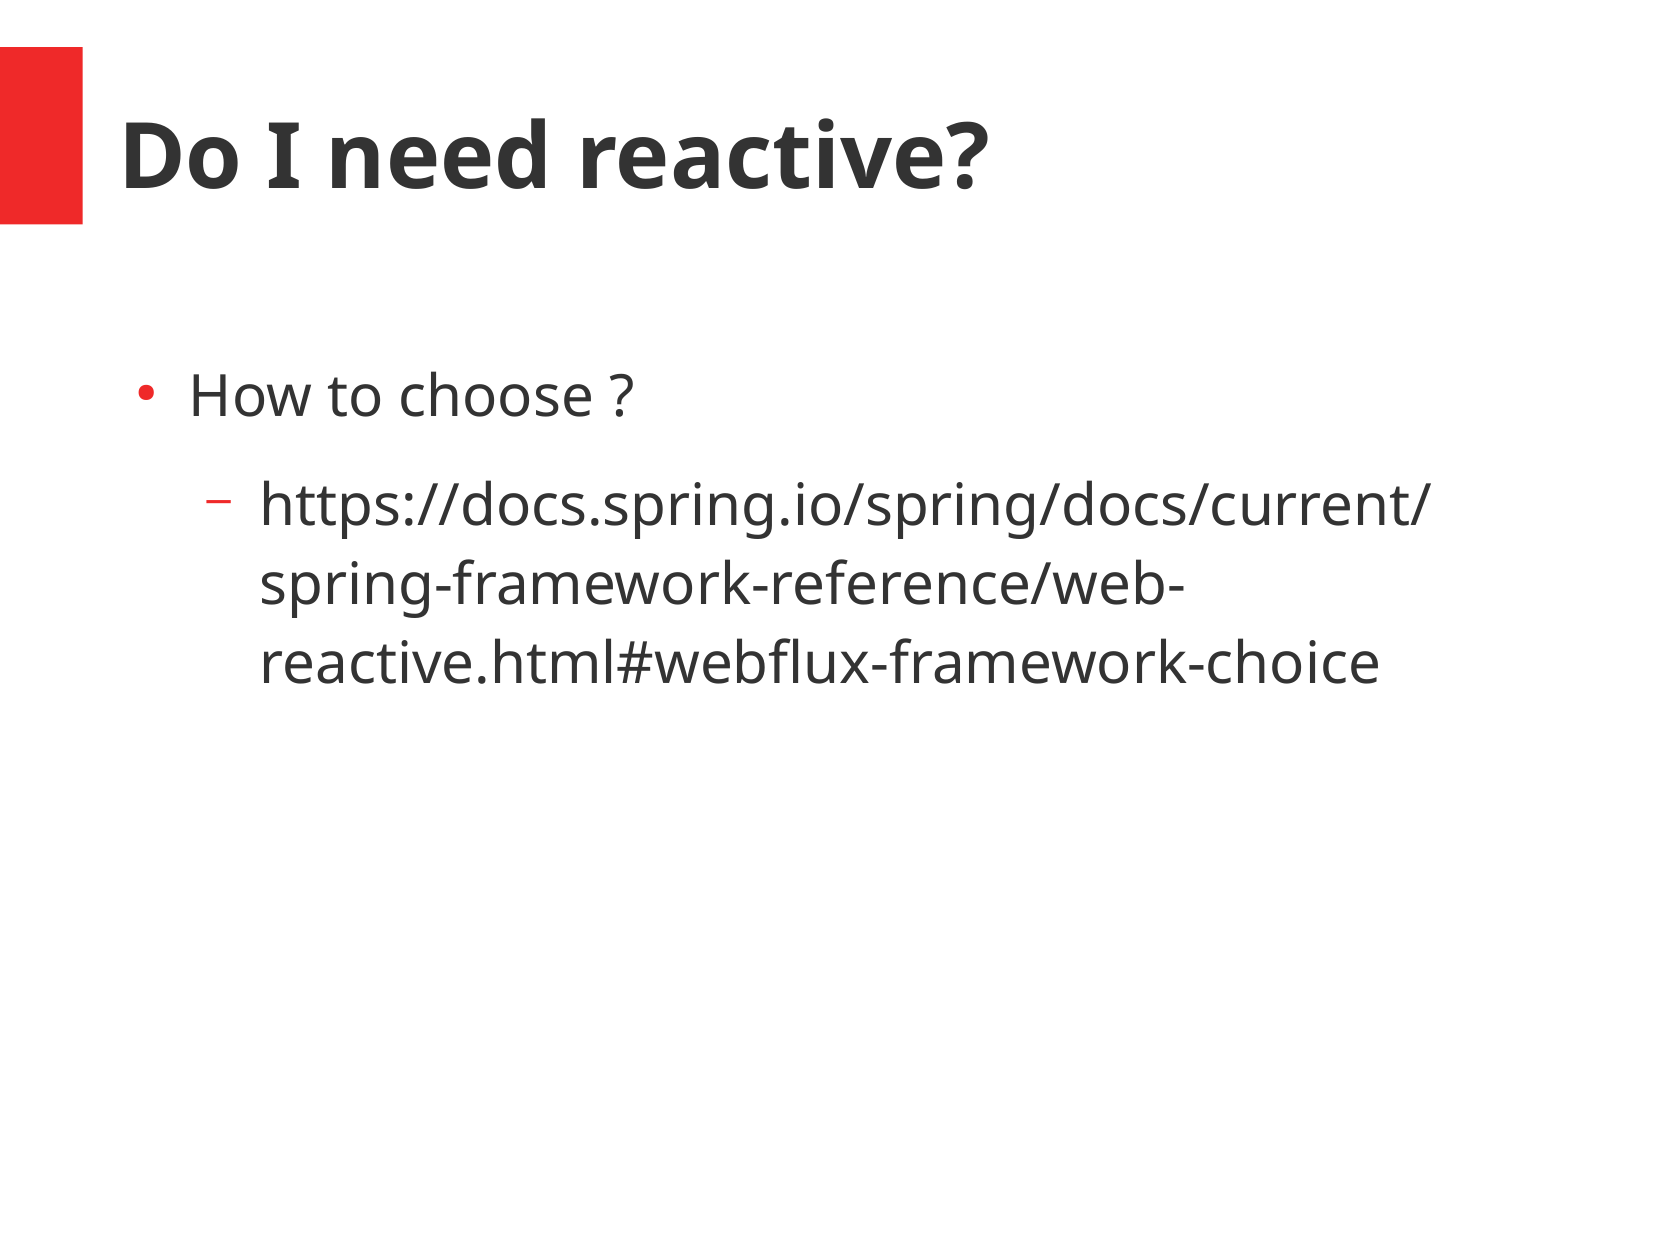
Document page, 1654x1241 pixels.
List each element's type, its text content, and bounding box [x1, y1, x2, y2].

title Do I need reactive? [118, 49, 1571, 257]
list How to choose ? https://docs.spring.io/spring/docs/current/spring-framework-reference/web-reactive.html#webflux-framework-choice [118, 354, 1536, 1074]
